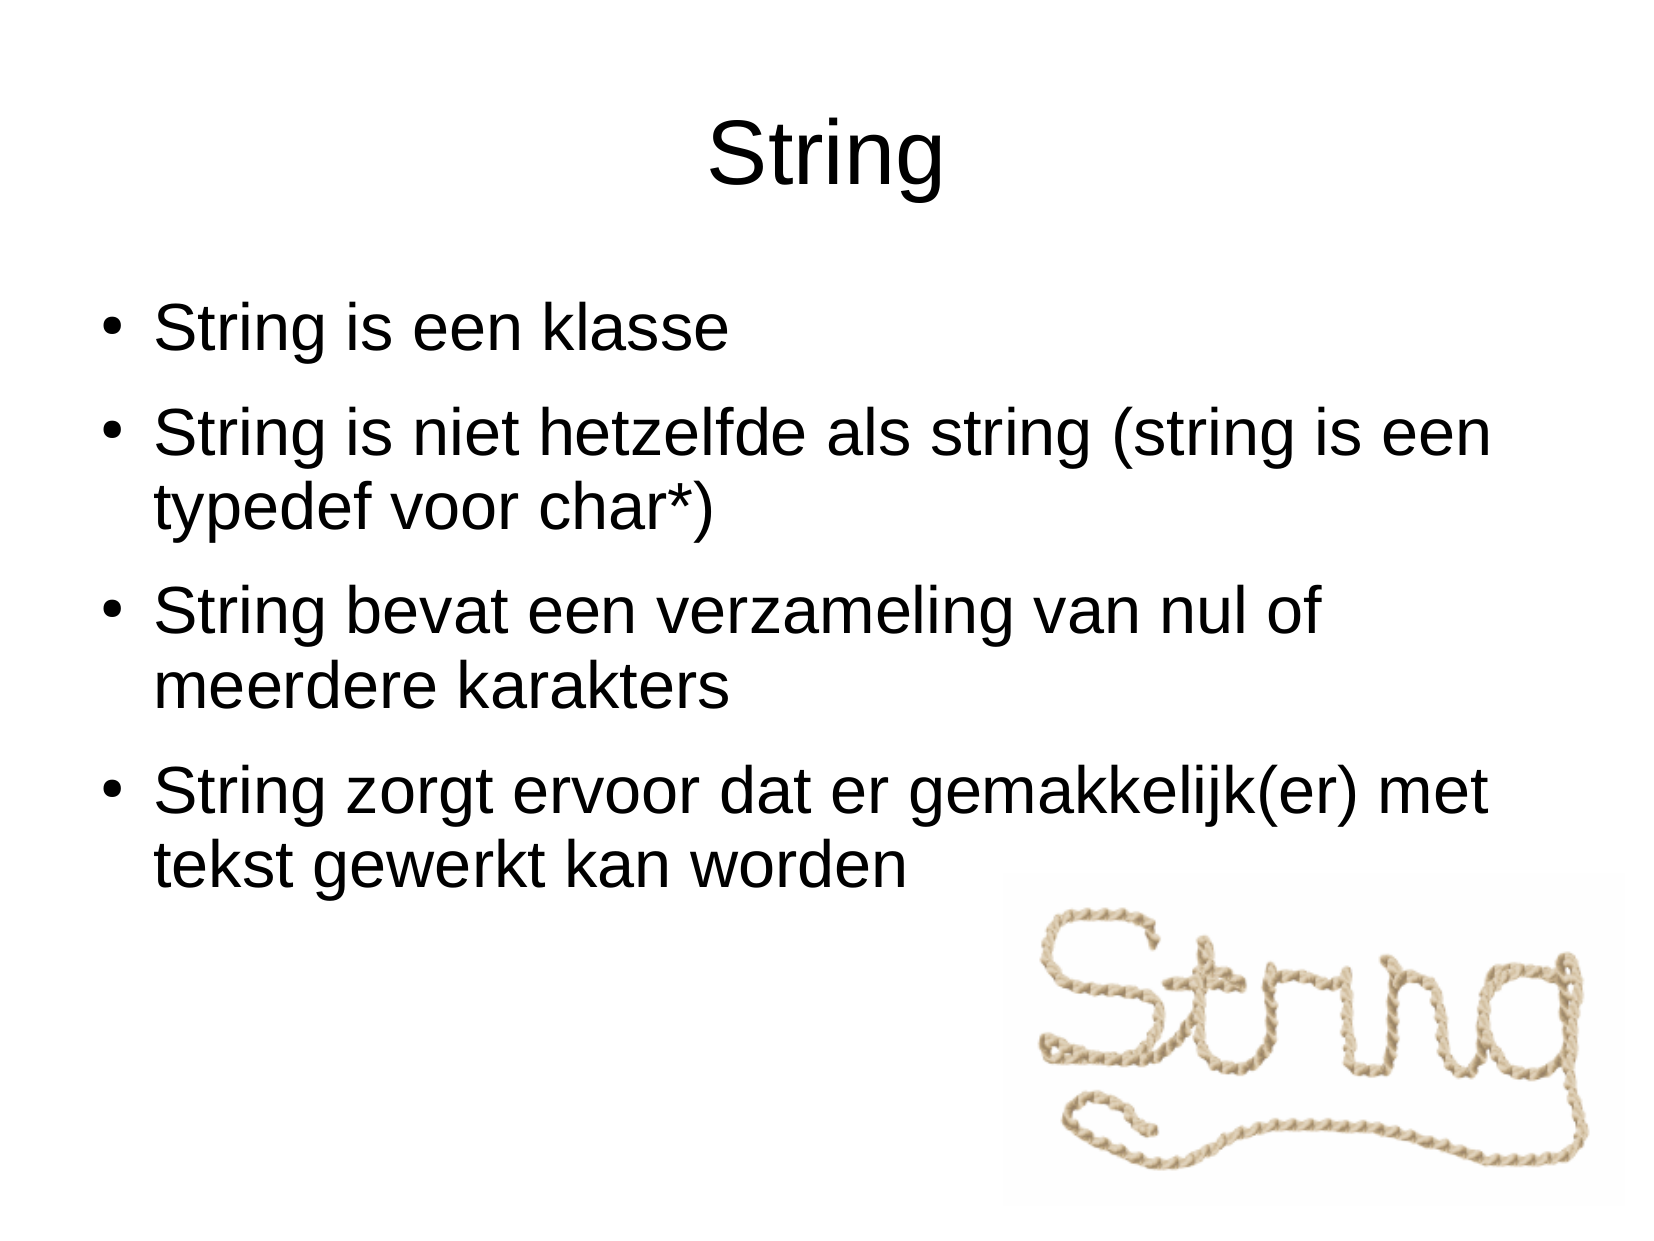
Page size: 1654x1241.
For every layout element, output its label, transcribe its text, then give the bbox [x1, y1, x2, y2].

picture [1003, 873, 1625, 1206]
title String [82, 49, 1571, 257]
list String is een klasse String is niet hetzelfde als string (string is een typedef voor char*) String bevat een verzameling van nul of meerdere karakters String zorgt ervoor dat er gemakkelijk(er) met tekst gewerkt kan worden [82, 290, 1571, 1205]
